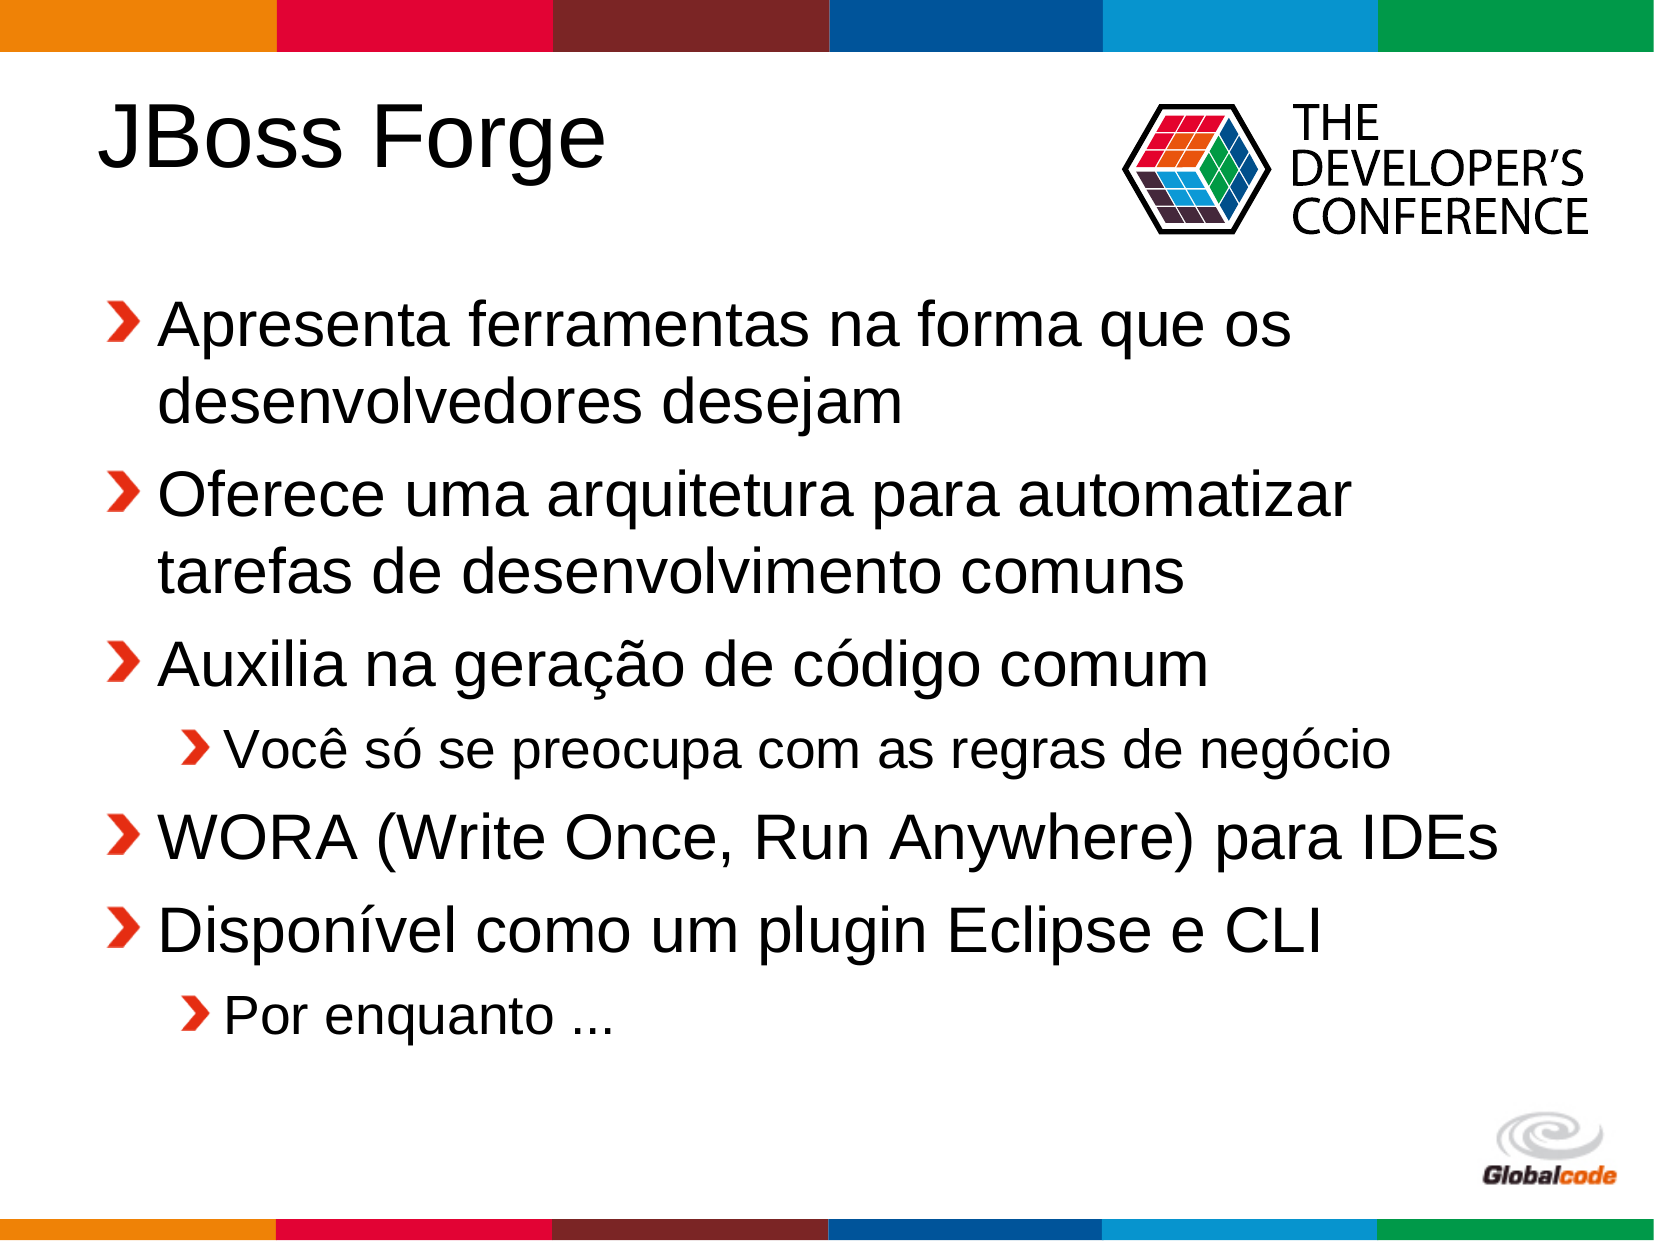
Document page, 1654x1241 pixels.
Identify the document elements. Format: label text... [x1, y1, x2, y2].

title JBoss Forge [82, 29, 1571, 233]
picture [1464, 1062, 1638, 1219]
list Apresenta ferramentas na forma que os desenvolvedores desejam Oferece uma arquitetura para automatizar tarefas de desenvolvimento comuns Auxilia na geração de código comum Você só se preocupa com as regras de negócio WORA (Write Once, Run Anywhere) para IDEs Disponível como um plugin Eclipse e CLI Por enquanto ... [86, 274, 1576, 1068]
